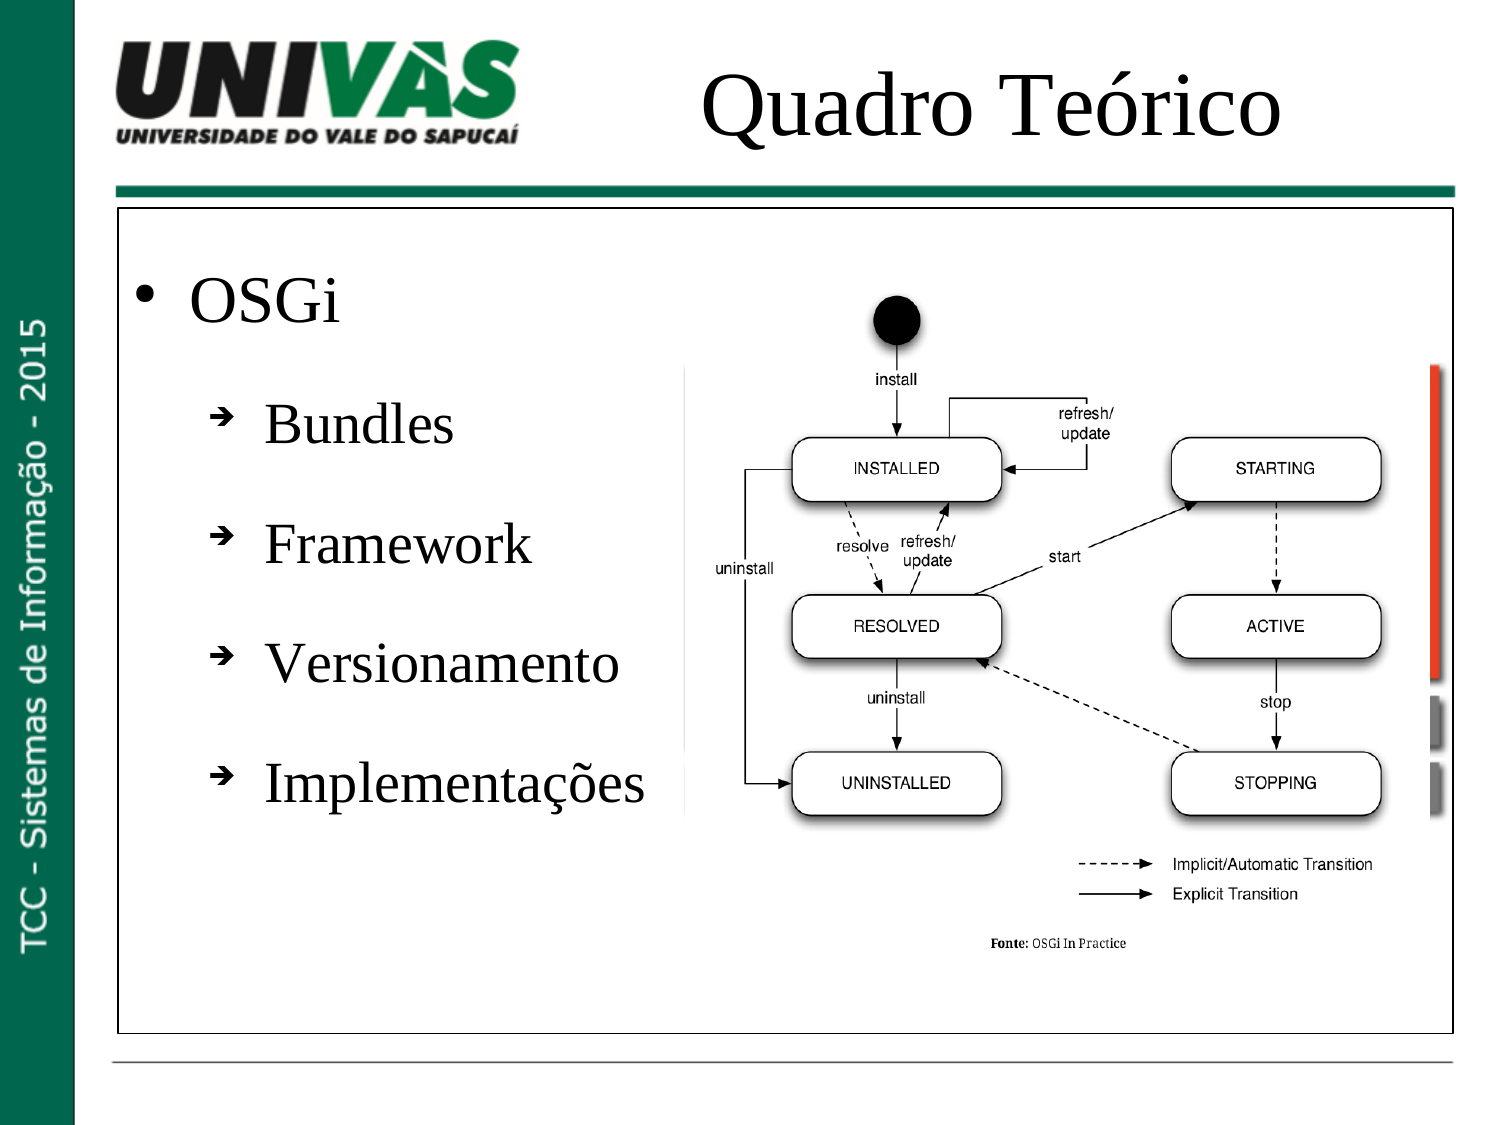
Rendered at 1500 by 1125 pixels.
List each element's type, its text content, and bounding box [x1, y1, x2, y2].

picture [0, 0, 1500, 1125]
text_box OSGi Bundles Framework Versionamento Implementações [118, 208, 1453, 1034]
title Quadro Teórico [531, 23, 1454, 174]
